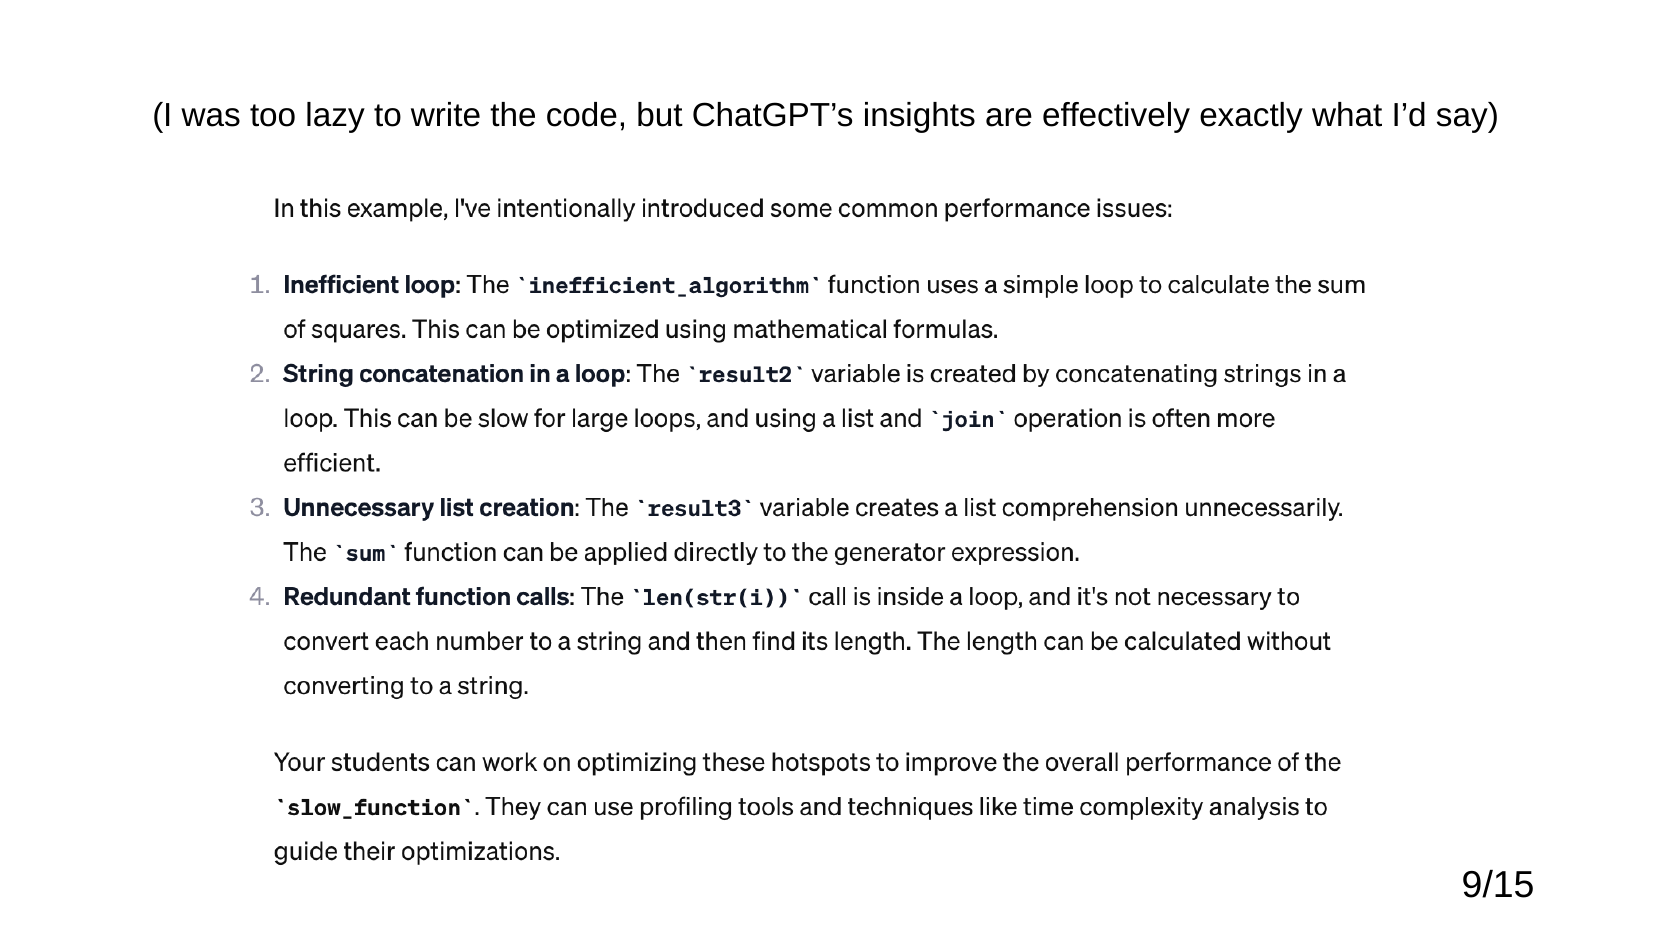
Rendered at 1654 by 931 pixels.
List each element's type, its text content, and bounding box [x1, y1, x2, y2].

title (I was too lazy to write the code, but ChatGPT’s insights are effectively exactly what I’d say) [82, 37, 1571, 193]
text_box <number>/15 [1446, 856, 1625, 931]
picture [232, 171, 1388, 916]
